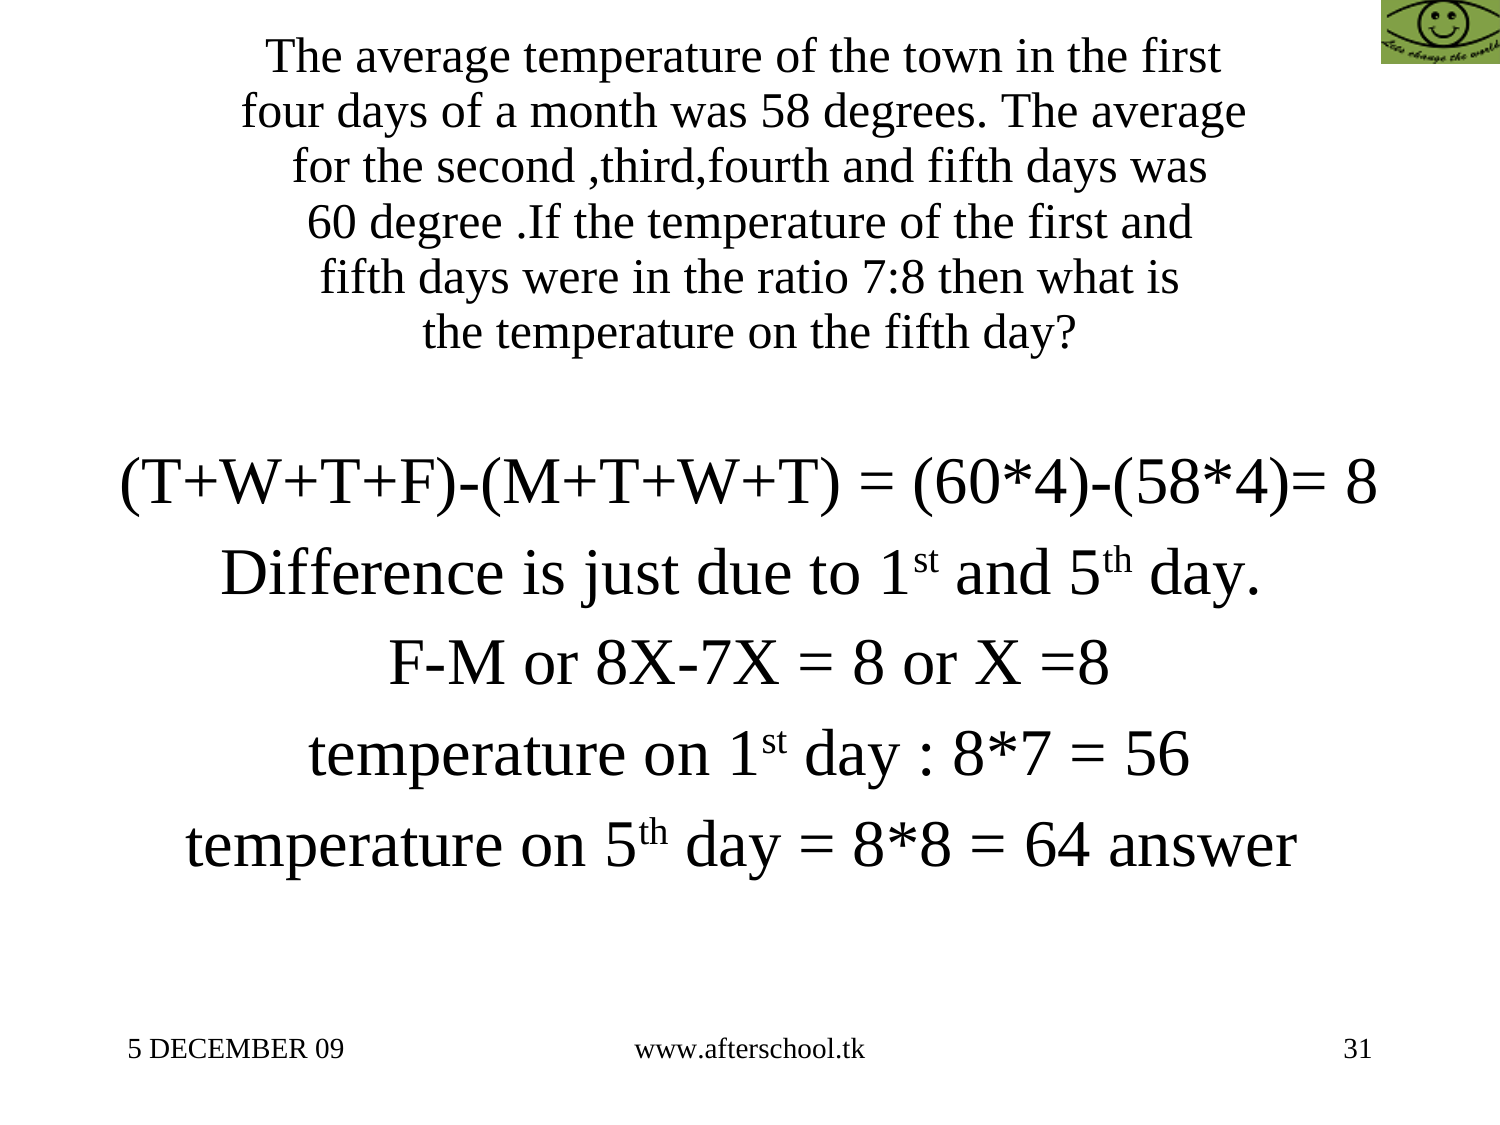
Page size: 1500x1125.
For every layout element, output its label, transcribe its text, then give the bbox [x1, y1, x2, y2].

picture [1381, 0, 1500, 64]
subtitle (T+W+T+F)-(M+T+W+T) = (60*4)-(58*4)= 8 Difference is just due to 1st and 5th day. F-M or 8X-7X = 8 or X =8 temperature on 1st day : 8*7 = 56 temperature on 5th day = 8*8 = 64 answer [112, 332, 1388, 993]
title The average temperature of the town in the first four days of a month was 58 degrees. The average for the second ,third,fourth and fifth days was 60 degree .If the temperature of the first and fifth days were in the ratio 7:8 then what is the temperature on the fifth day? [112, 27, 1388, 332]
